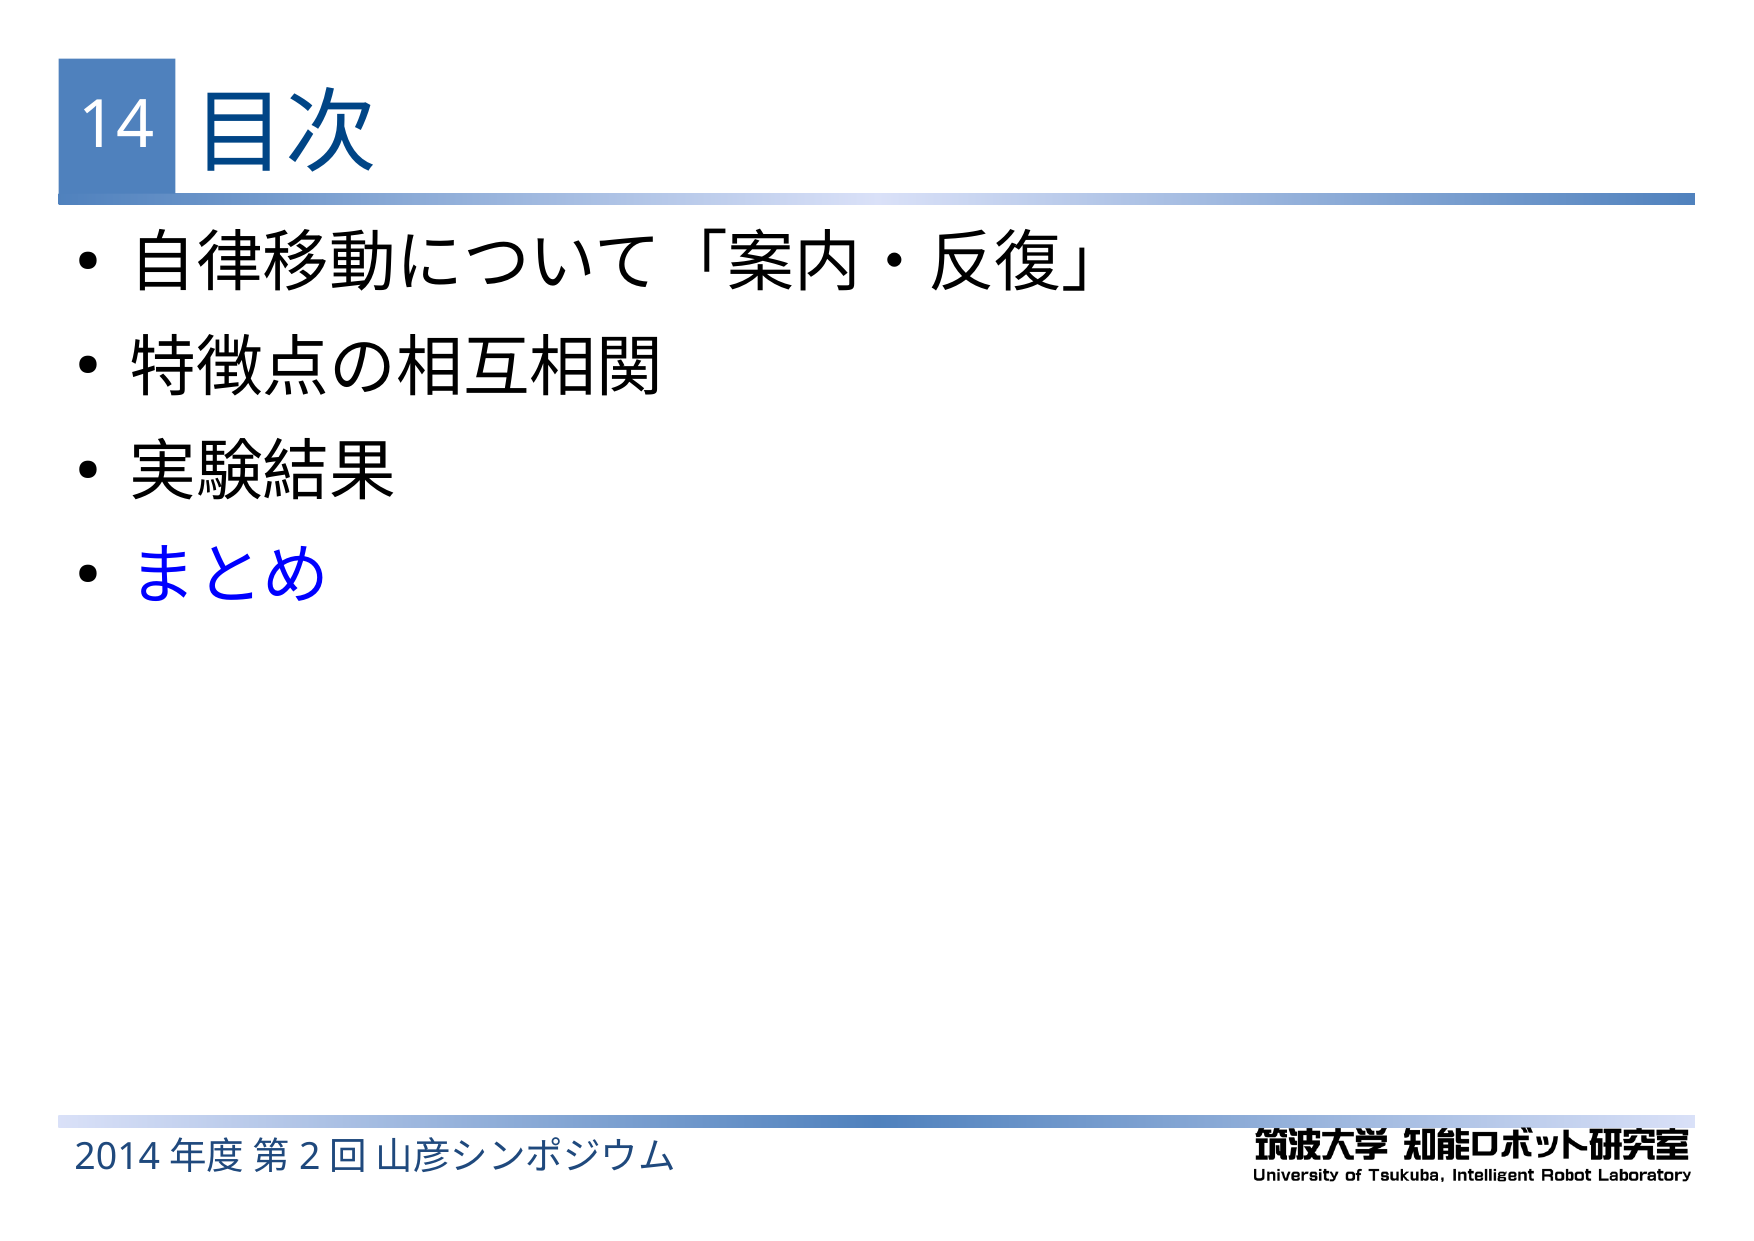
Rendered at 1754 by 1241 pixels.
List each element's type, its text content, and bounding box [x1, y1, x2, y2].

title 目次 [193, 61, 1651, 205]
list 自律移動について「案内・反復」 特徴点の相互相関 実験結果 まとめ [58, 223, 1696, 1116]
picture [1252, 1127, 1691, 1182]
